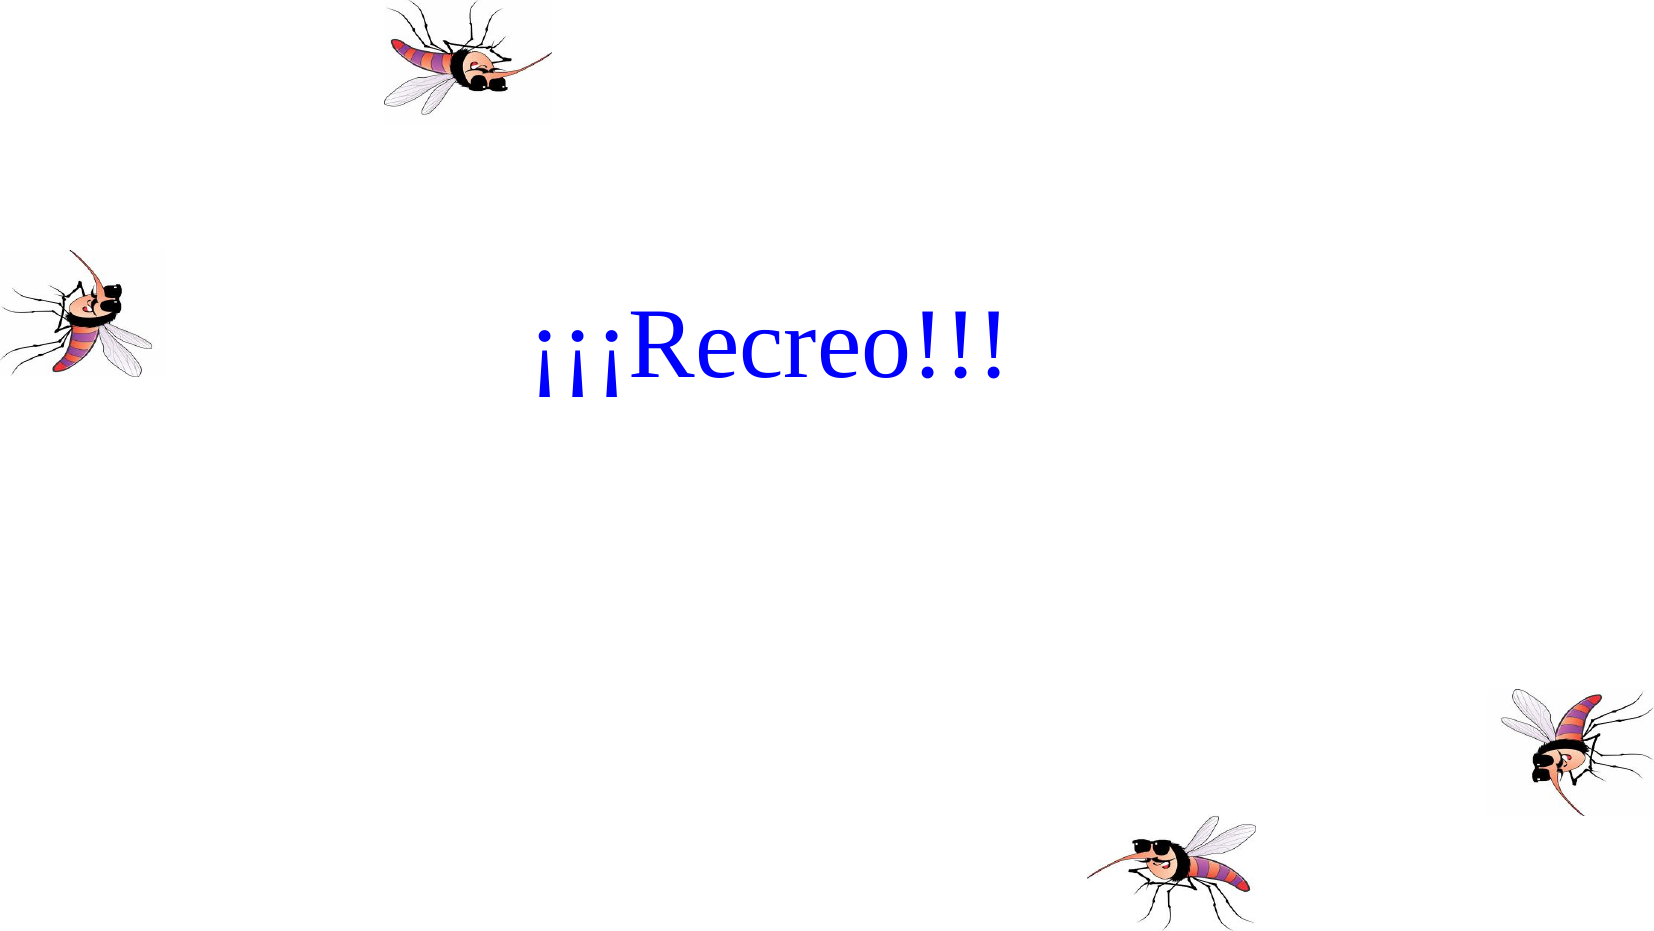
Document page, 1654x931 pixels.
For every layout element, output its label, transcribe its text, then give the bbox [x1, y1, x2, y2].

picture [1087, 805, 1256, 931]
text_box ¡¡¡Recreo!!! [514, 269, 1114, 406]
picture [0, 250, 166, 377]
picture [1487, 689, 1654, 816]
picture [384, 0, 552, 125]
